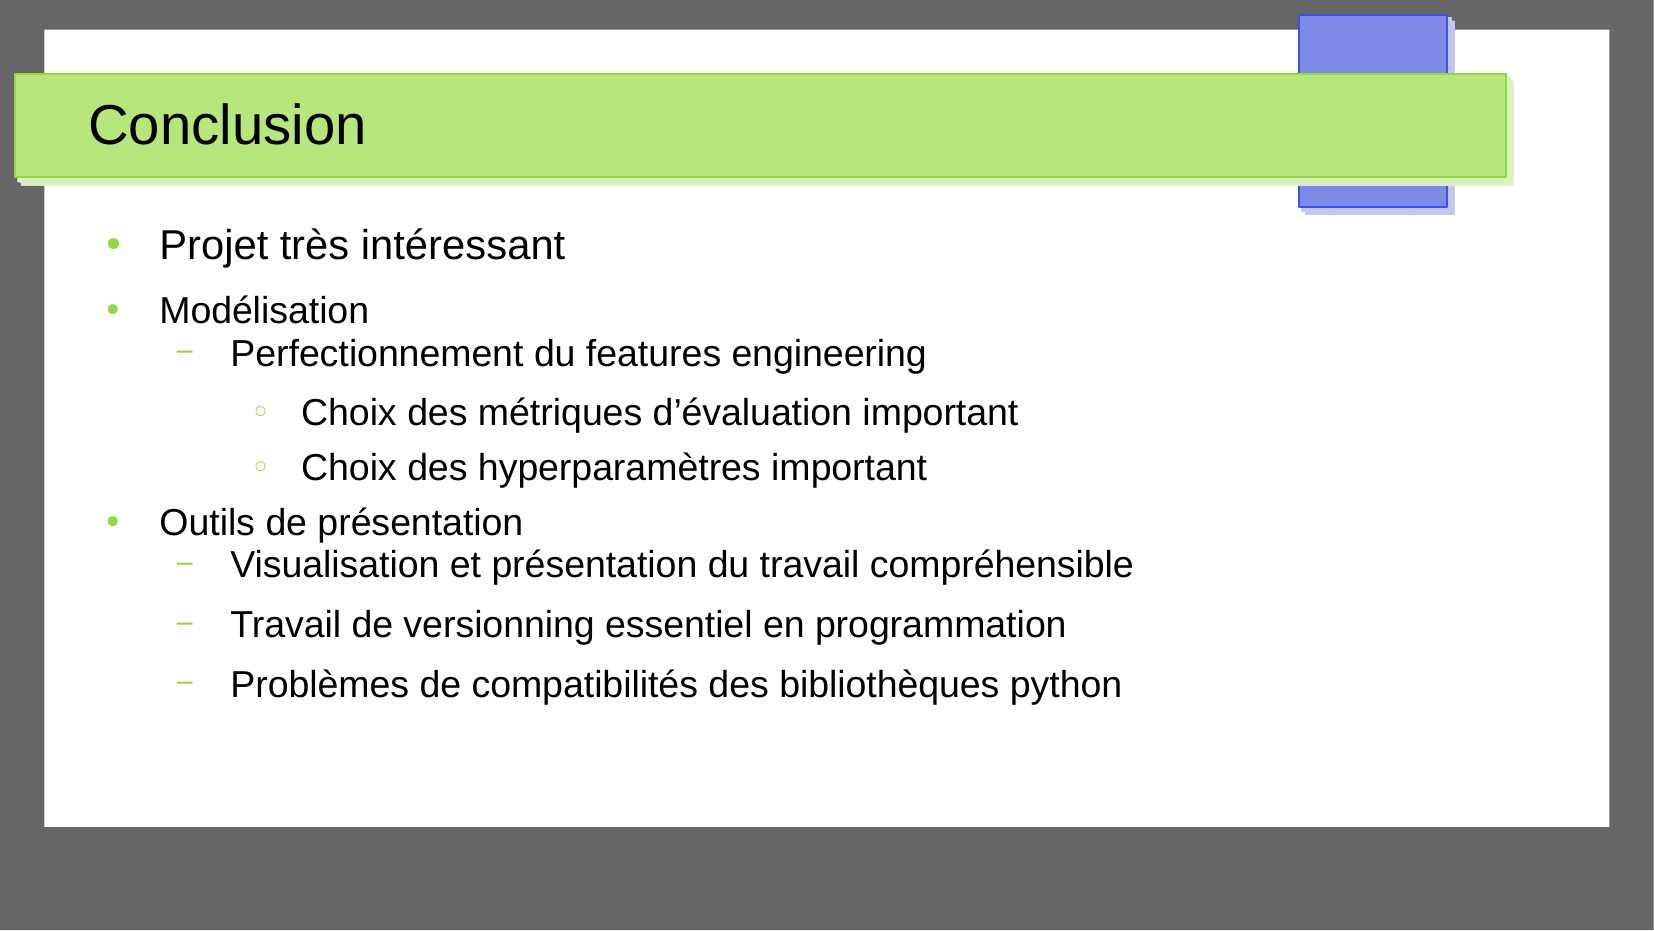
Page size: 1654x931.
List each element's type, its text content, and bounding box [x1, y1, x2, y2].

list Projet très intéressant Modélisation Perfectionnement du features engineering Choix des métriques d’évaluation important Choix des hyperparamètres important Outils de présentation Visualisation et présentation du travail compréhensible Travail de versionning essentiel en programmation Problèmes de compatibilités des bibliothèques python [88, 221, 1565, 813]
title Conclusion [88, 73, 1506, 178]
